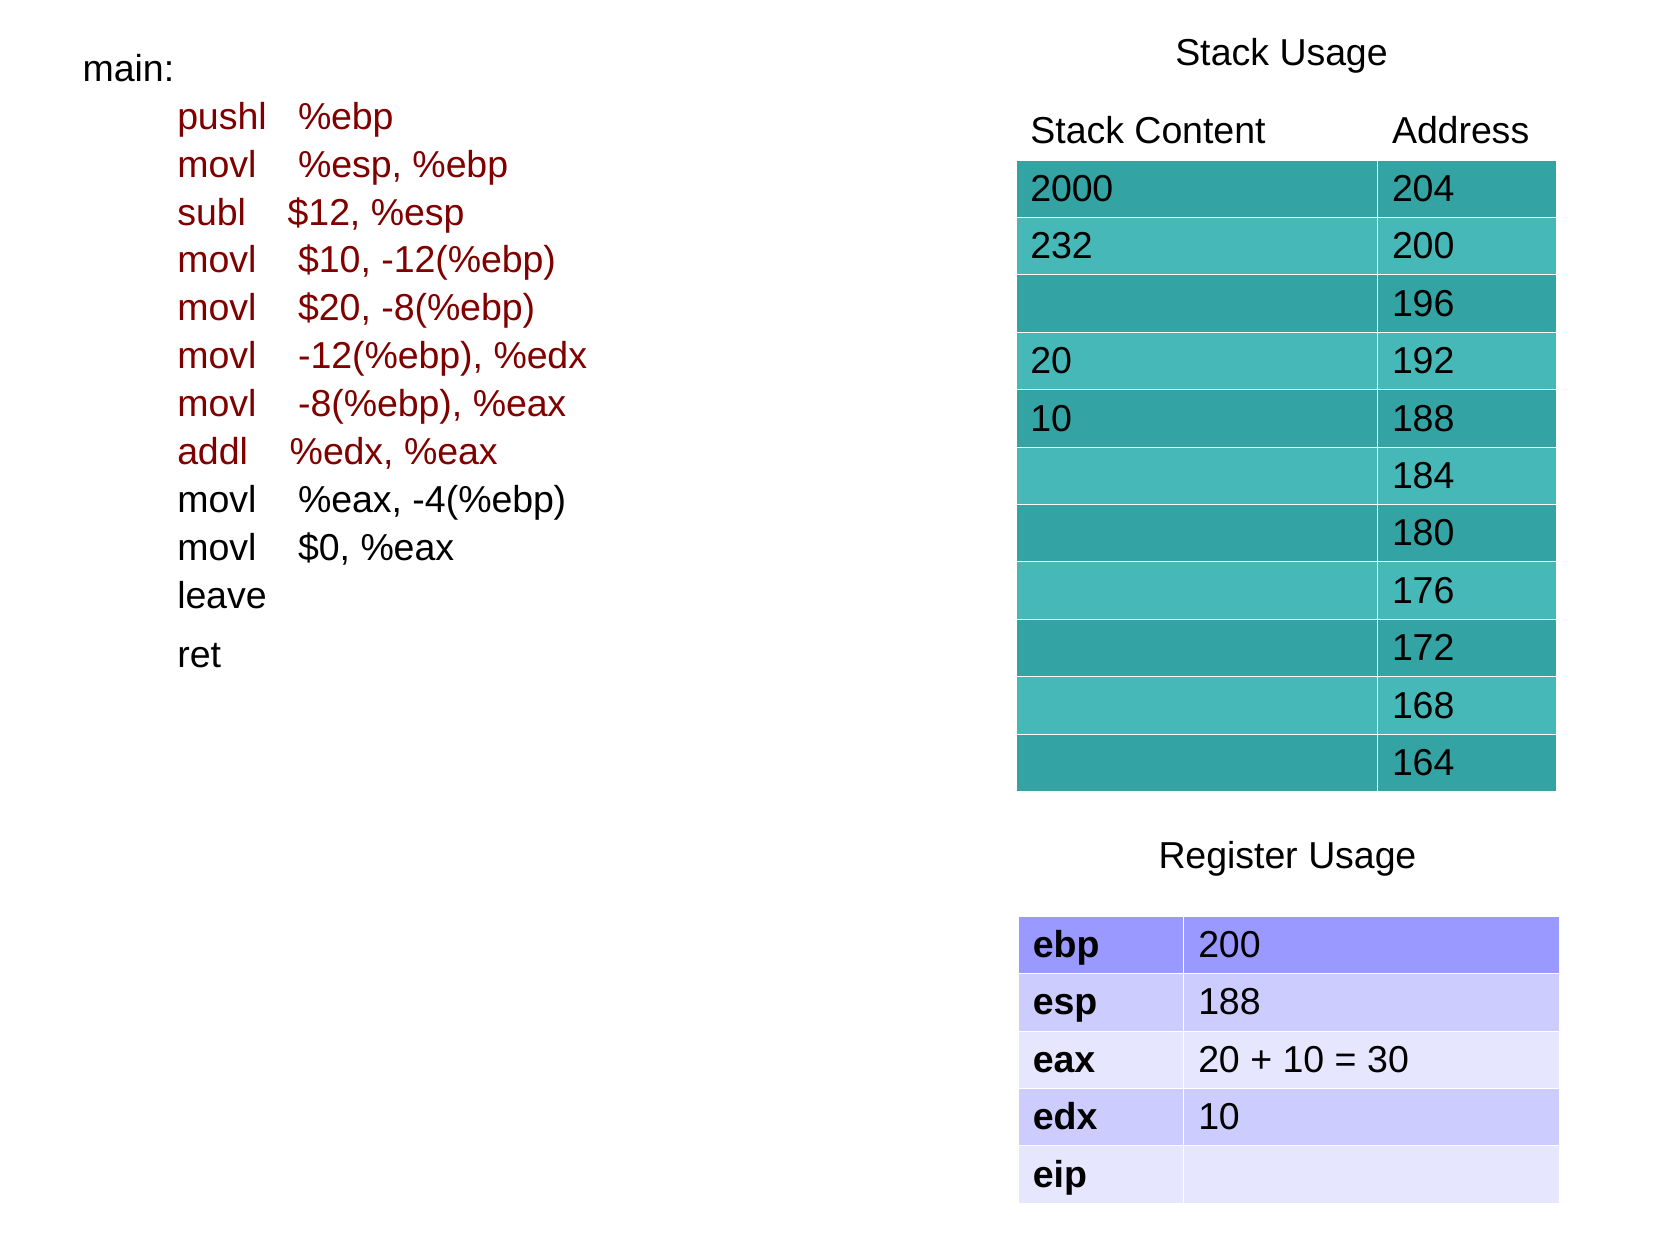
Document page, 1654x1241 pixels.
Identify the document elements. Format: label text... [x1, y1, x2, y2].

table_cell [1184, 1146, 1559, 1203]
table_cell [1017, 275, 1377, 332]
table_cell 10 [1017, 390, 1377, 447]
table_cell 172 [1378, 620, 1556, 676]
table_cell [1017, 677, 1377, 734]
table_cell 164 [1378, 735, 1556, 791]
text_box Register Usage [1015, 826, 1560, 884]
list main: pushl %ebp movl %esp, %ebp subl $12, %esp movl $10, -12(%ebp) movl $20, -8(%ebp) movl -12(%ebp), %edx movl -8(%ebp), %eax addl %edx, %eax movl %eax, -4(%ebp) movl $0, %eax leave ret [82, 47, 969, 1182]
table_header Stack Content [1017, 103, 1377, 160]
table_cell 168 [1378, 677, 1556, 734]
table_cell 2000 [1017, 161, 1377, 217]
table_cell 180 [1378, 505, 1556, 561]
table_cell 184 [1378, 448, 1556, 504]
table_cell 20 + 10 = 30 [1184, 1032, 1559, 1088]
table_cell eax [1019, 1032, 1183, 1088]
table_cell esp [1019, 974, 1183, 1031]
table_cell 232 [1017, 218, 1377, 274]
table_cell 192 [1378, 333, 1556, 389]
table_cell [1017, 448, 1377, 504]
table_cell 200 [1378, 218, 1556, 274]
text_box Stack Usage [1009, 23, 1554, 81]
table_cell 176 [1378, 562, 1556, 619]
table_cell [1017, 505, 1377, 561]
table_cell 20 [1017, 333, 1377, 389]
table_cell [1017, 735, 1377, 791]
table_cell [1017, 562, 1377, 619]
table_cell 196 [1378, 275, 1556, 332]
table_cell edx [1019, 1089, 1183, 1145]
table_cell 204 [1378, 161, 1556, 217]
table_cell 188 [1184, 974, 1559, 1031]
table_cell eip [1019, 1146, 1183, 1203]
table_cell 188 [1378, 390, 1556, 447]
table_cell 10 [1184, 1089, 1559, 1145]
table_cell [1017, 620, 1377, 676]
table_header 200 [1184, 917, 1559, 973]
table_header ebp [1019, 917, 1183, 973]
table_header Address [1378, 103, 1556, 160]
